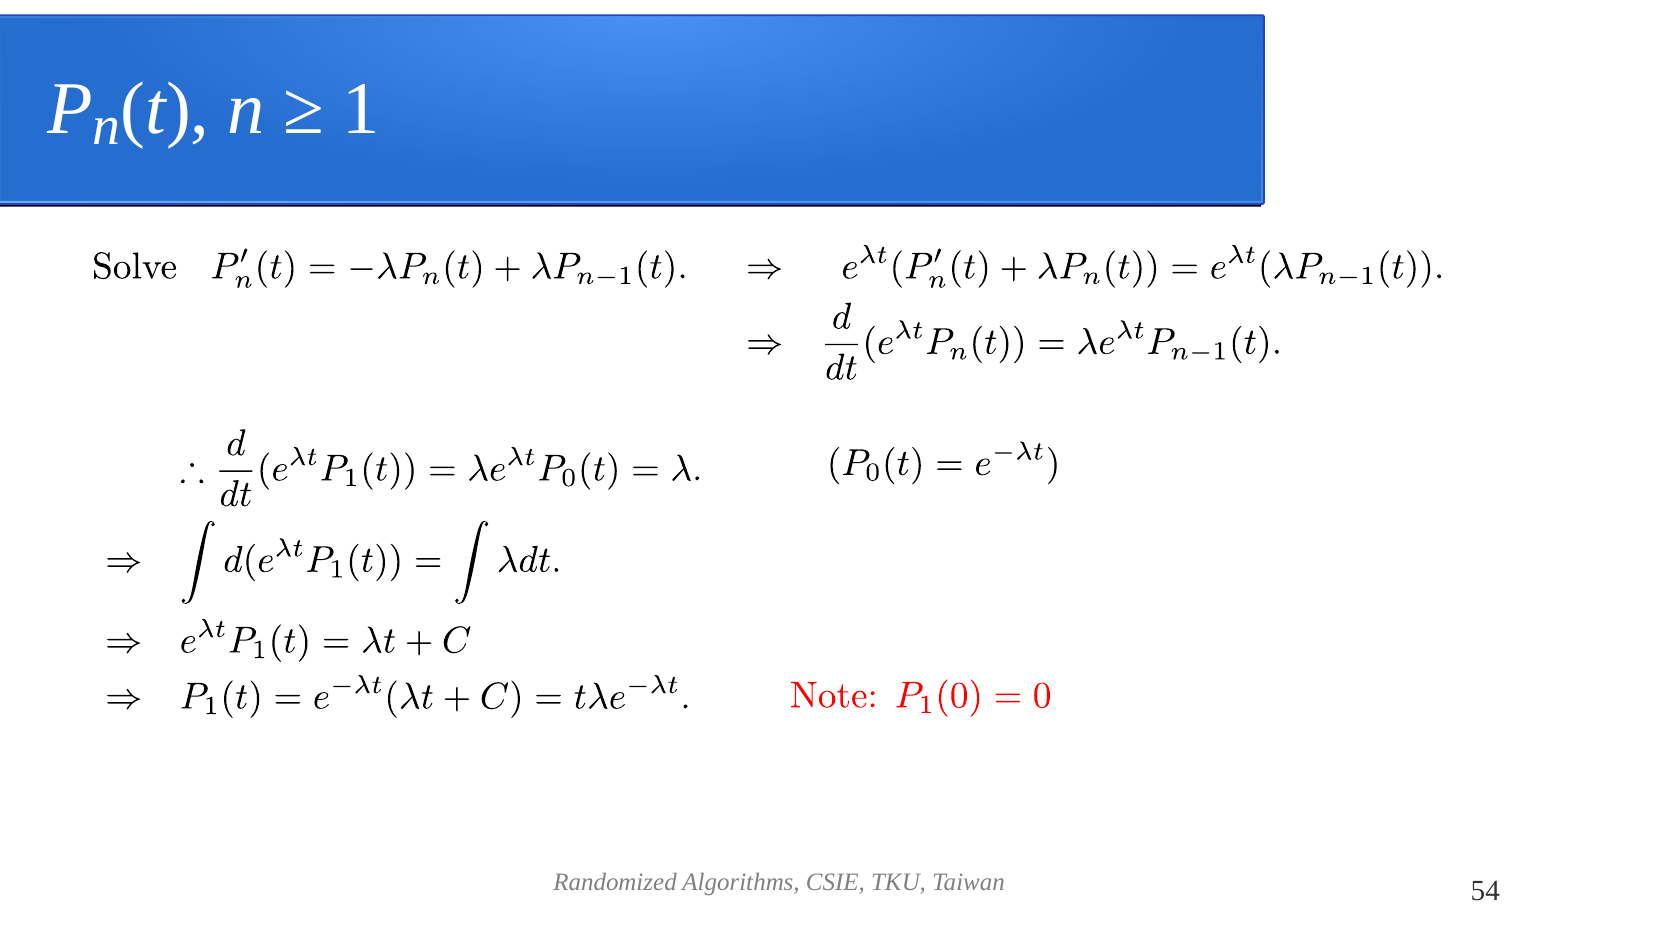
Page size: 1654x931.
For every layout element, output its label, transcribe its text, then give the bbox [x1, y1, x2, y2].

title Pn(t), n ≥ 1 [47, 35, 1199, 189]
picture [103, 427, 701, 720]
picture [788, 678, 1052, 719]
picture [92, 244, 1442, 380]
picture [826, 441, 1057, 485]
